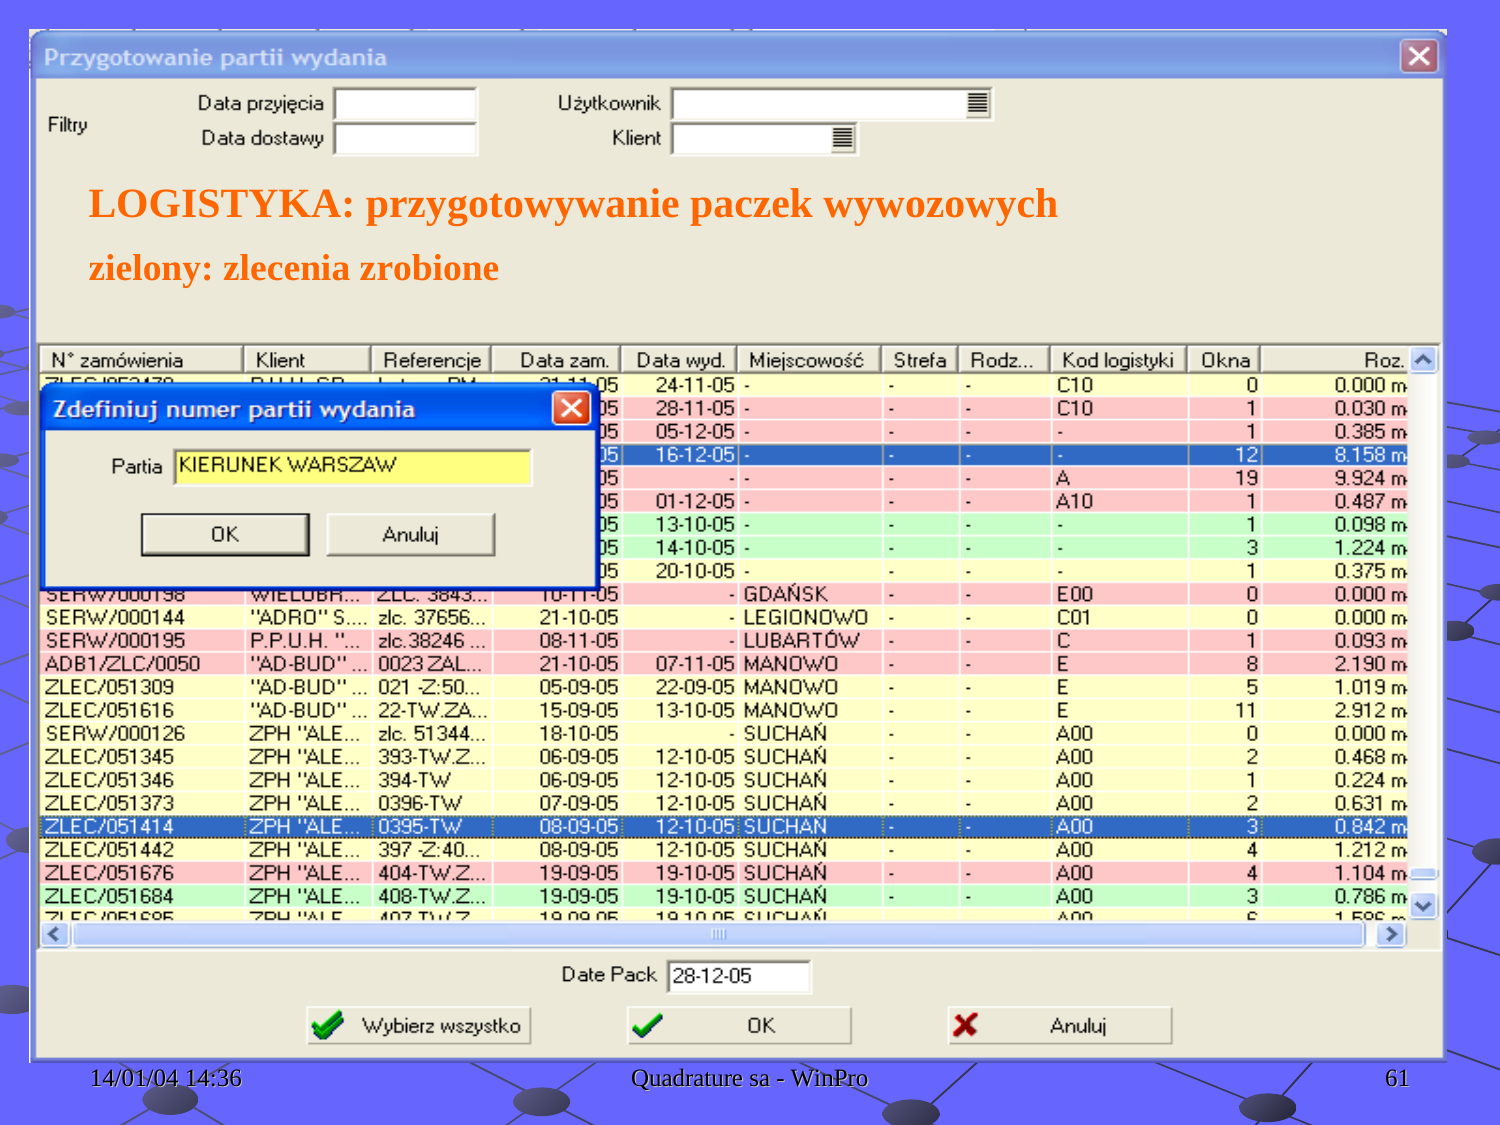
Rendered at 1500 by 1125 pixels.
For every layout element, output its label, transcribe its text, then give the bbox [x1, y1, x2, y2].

text_box LOGISTYKA: przygotowywanie paczek wywozowych zielony: zlecenia zrobione [88, 183, 1300, 289]
picture [29, 29, 1447, 1063]
